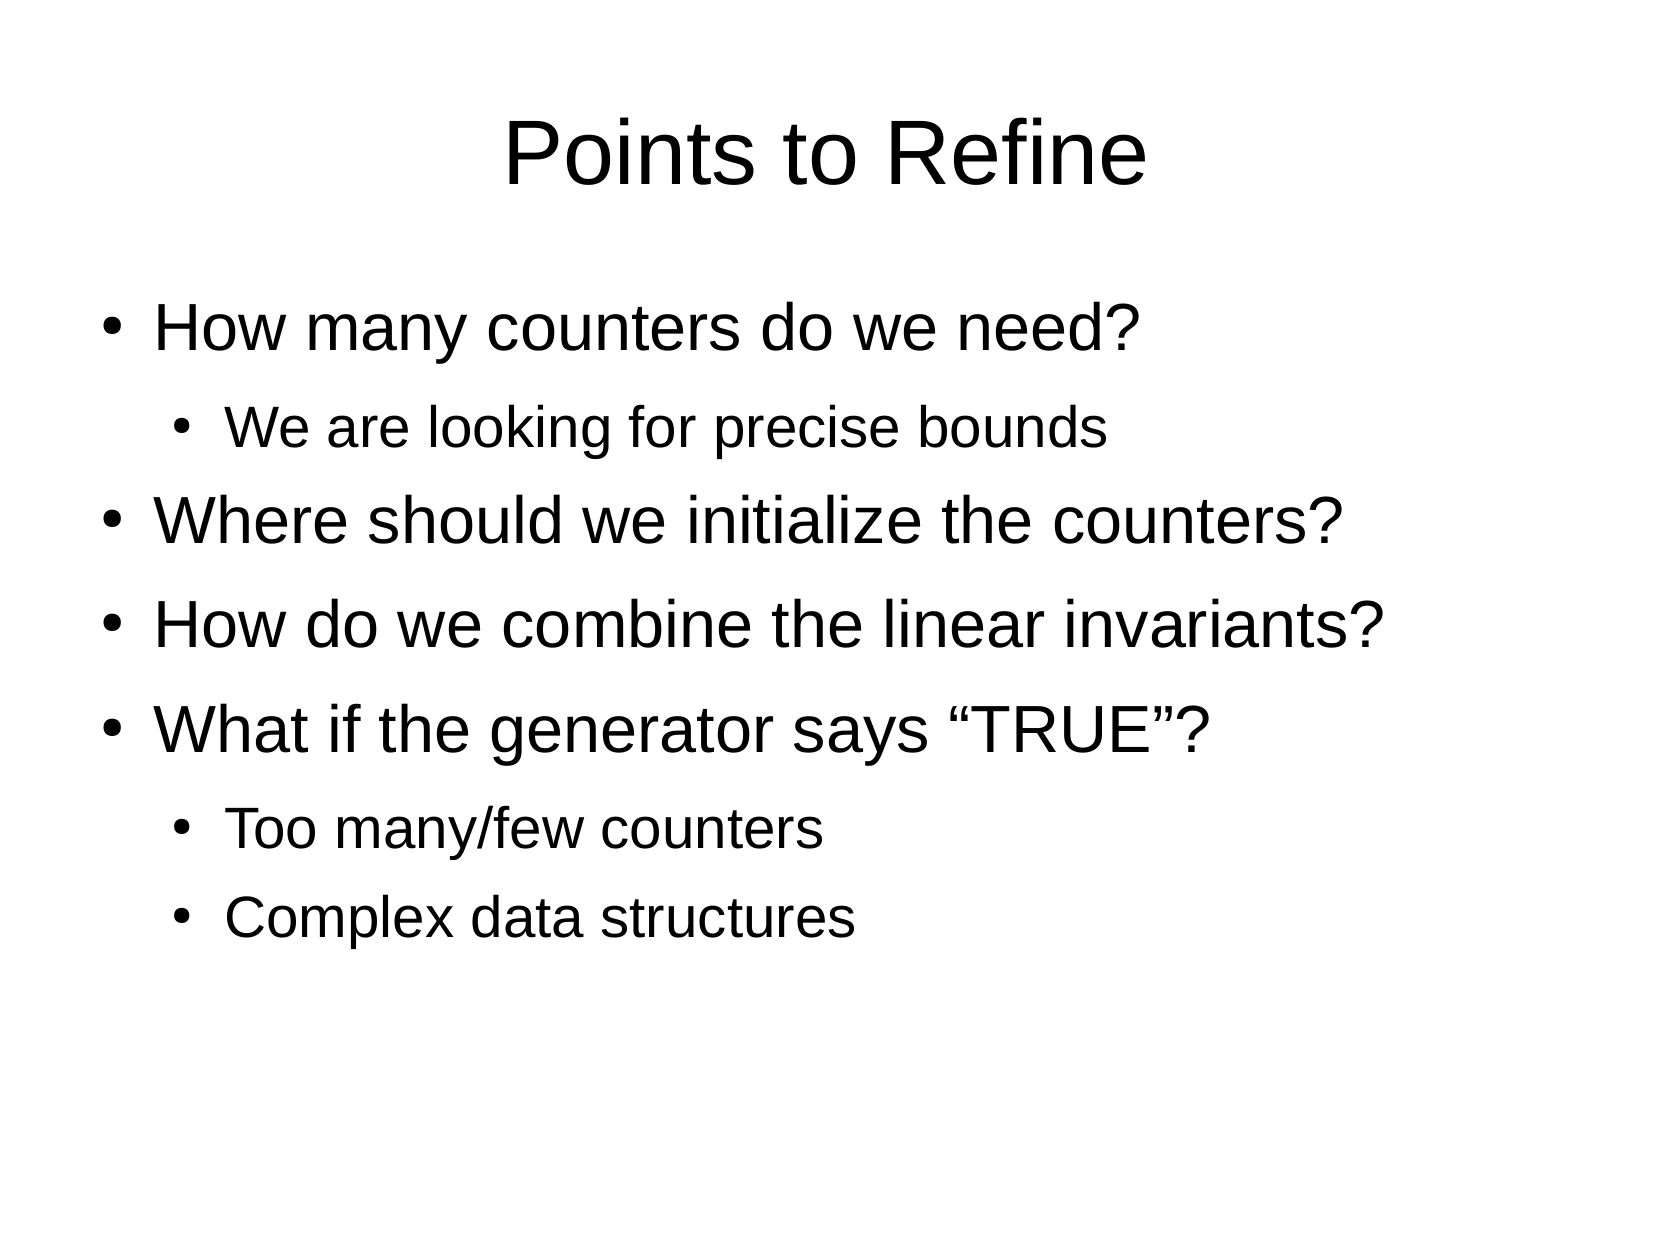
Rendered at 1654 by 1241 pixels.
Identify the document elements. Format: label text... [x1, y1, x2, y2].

list How many counters do we need? We are looking for precise bounds Where should we initialize the counters? How do we combine the linear invariants? What if the generator says “TRUE”? Too many/few counters Complex data structures [82, 290, 1571, 1109]
title Points to Refine [82, 56, 1571, 250]
